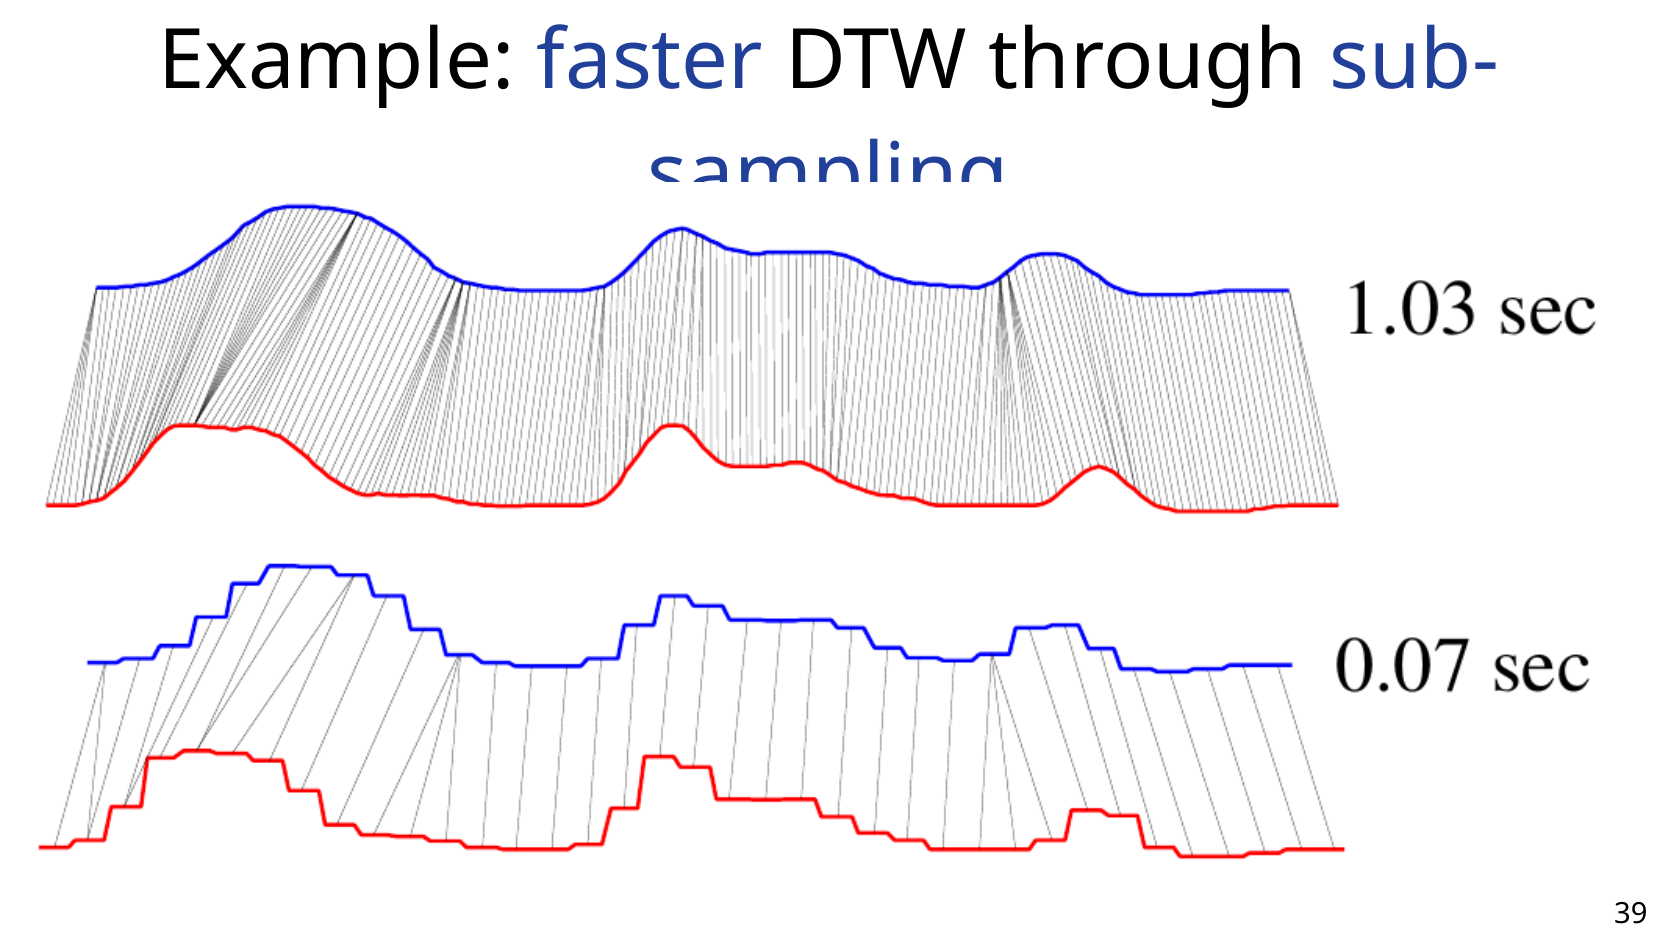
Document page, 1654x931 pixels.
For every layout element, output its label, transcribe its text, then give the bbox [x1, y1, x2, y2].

title Example: faster DTW through sub-sampling [4, 1, 1653, 226]
picture [19, 182, 1651, 882]
